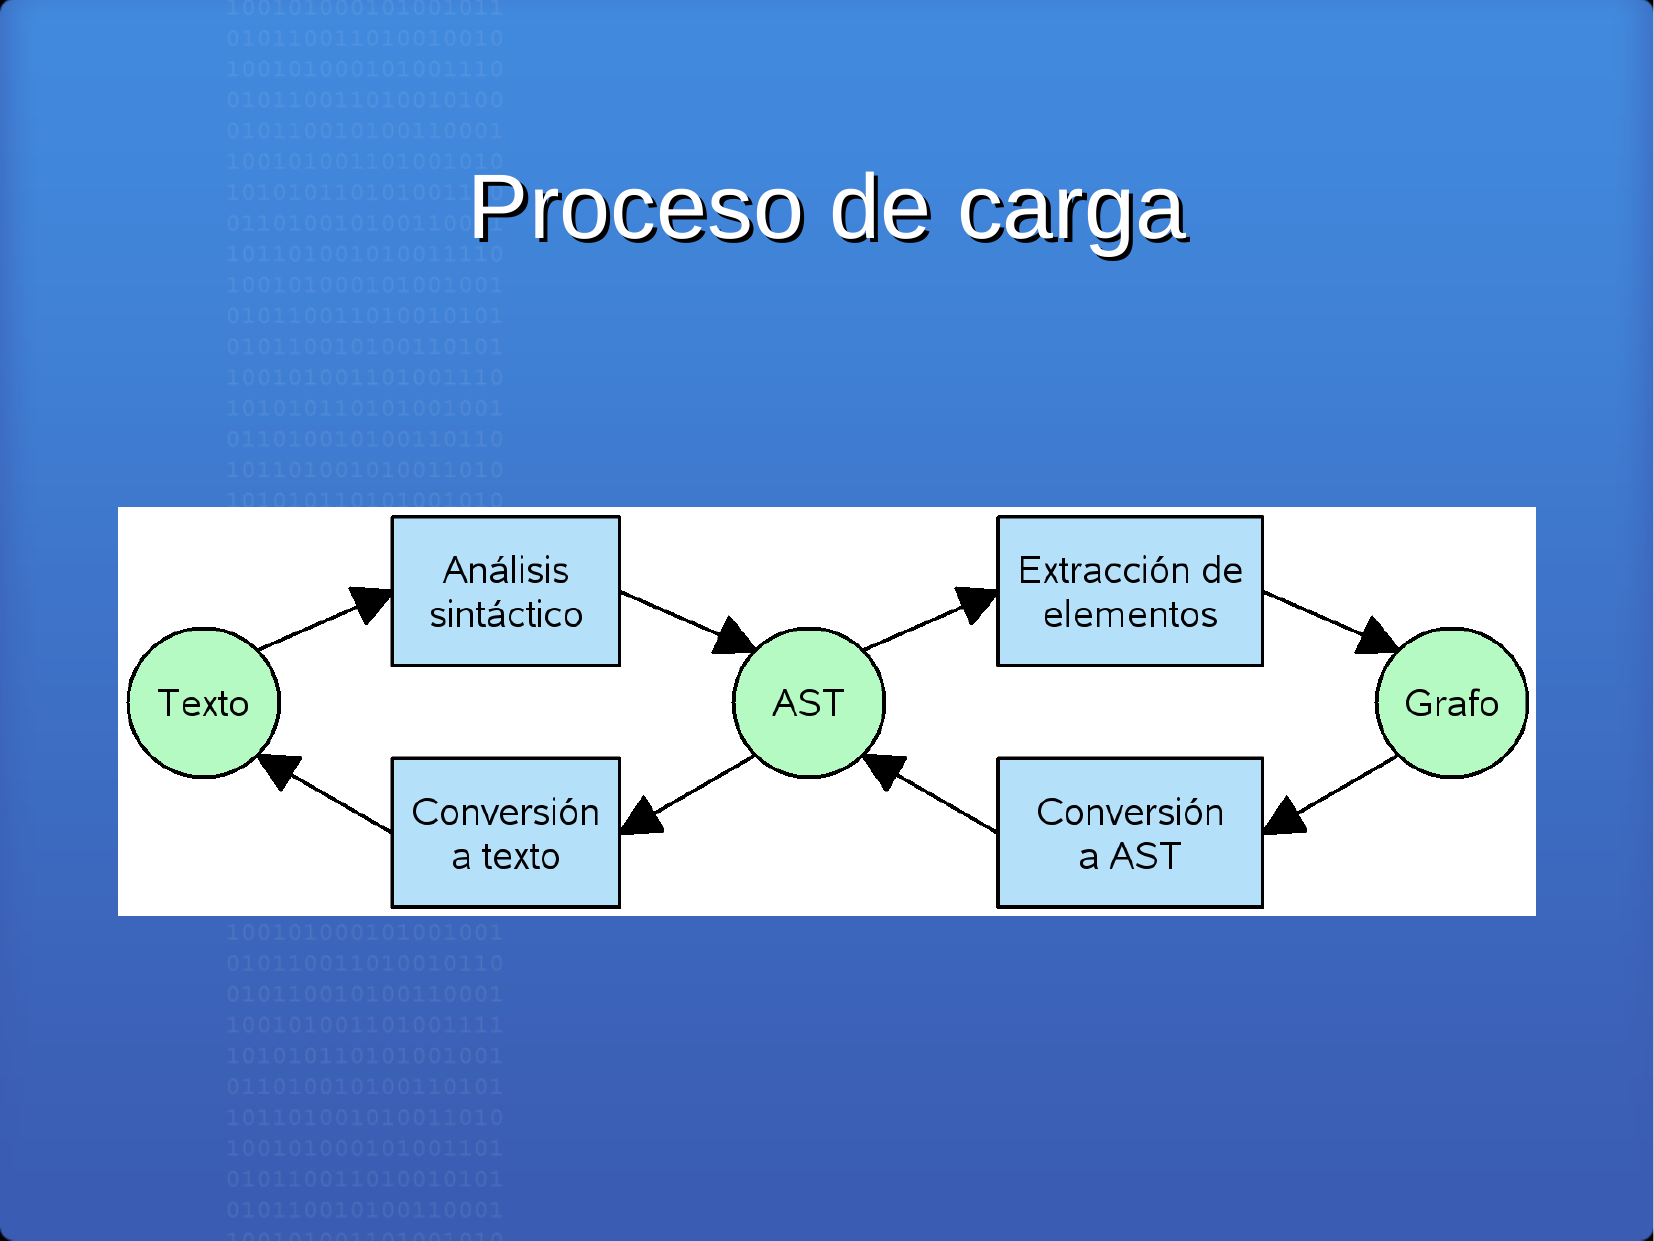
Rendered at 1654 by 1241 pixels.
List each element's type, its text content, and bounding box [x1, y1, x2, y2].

picture [0, 0, 1654, 1241]
title Proceso de carga [121, 110, 1534, 303]
